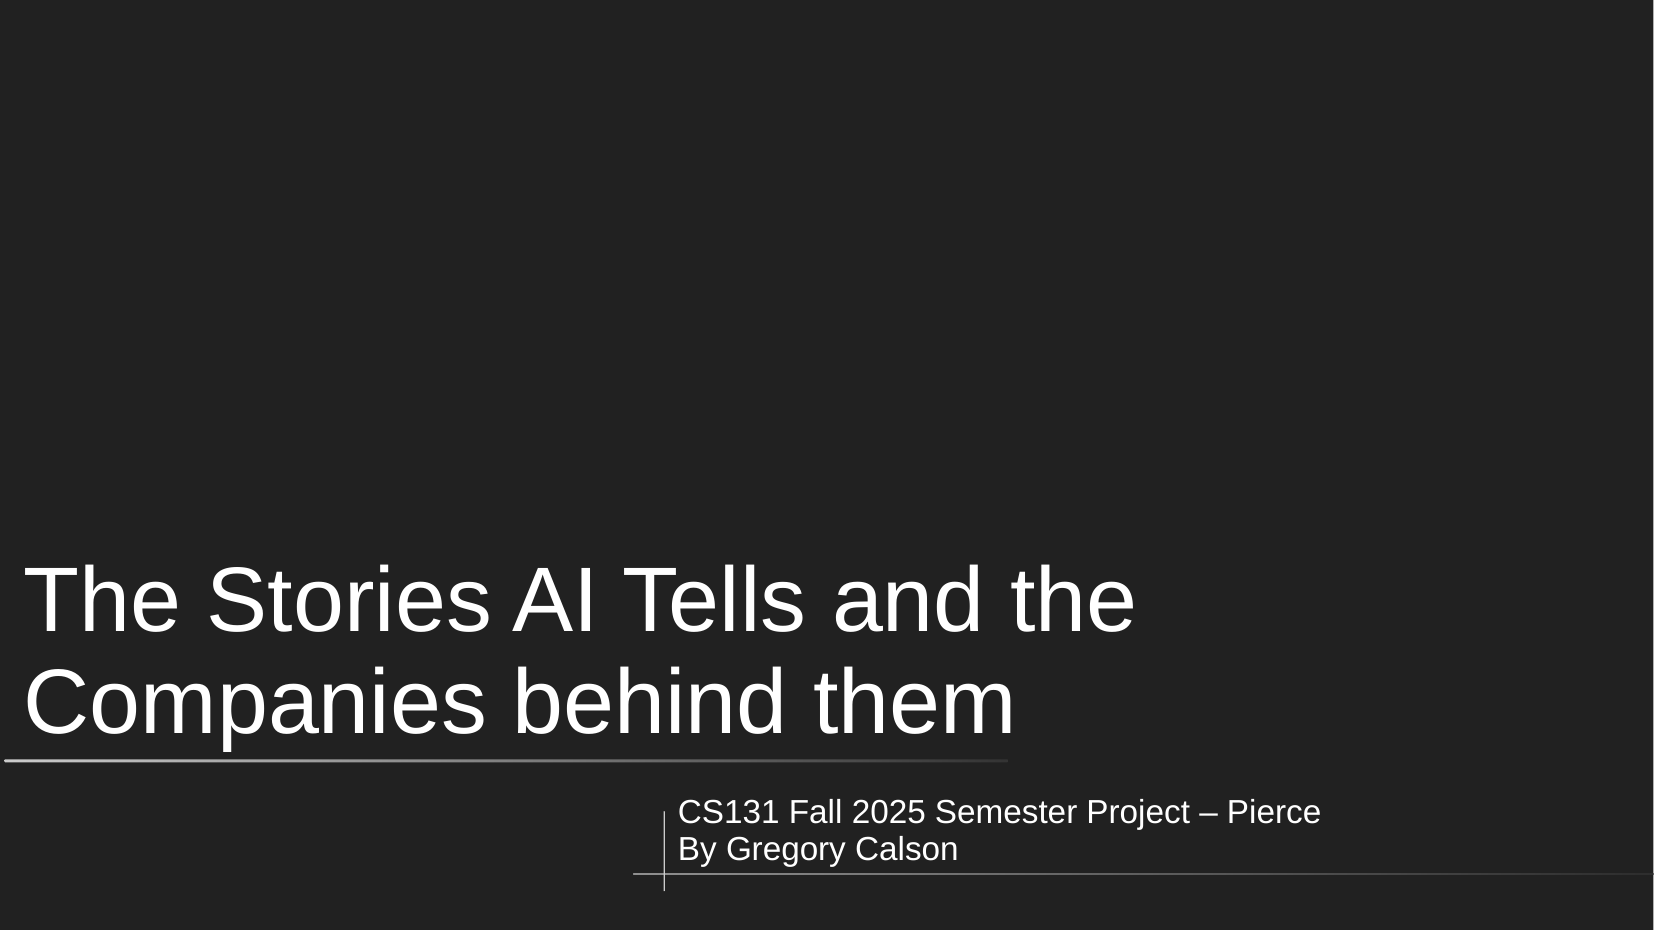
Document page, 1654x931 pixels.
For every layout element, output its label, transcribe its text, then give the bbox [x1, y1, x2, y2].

title The Stories AI Tells and the Companies behind them [23, 547, 1501, 754]
text_box CS131 Fall 2025 Semester Project – Pierce By Gregory Calson [663, 775, 1651, 875]
